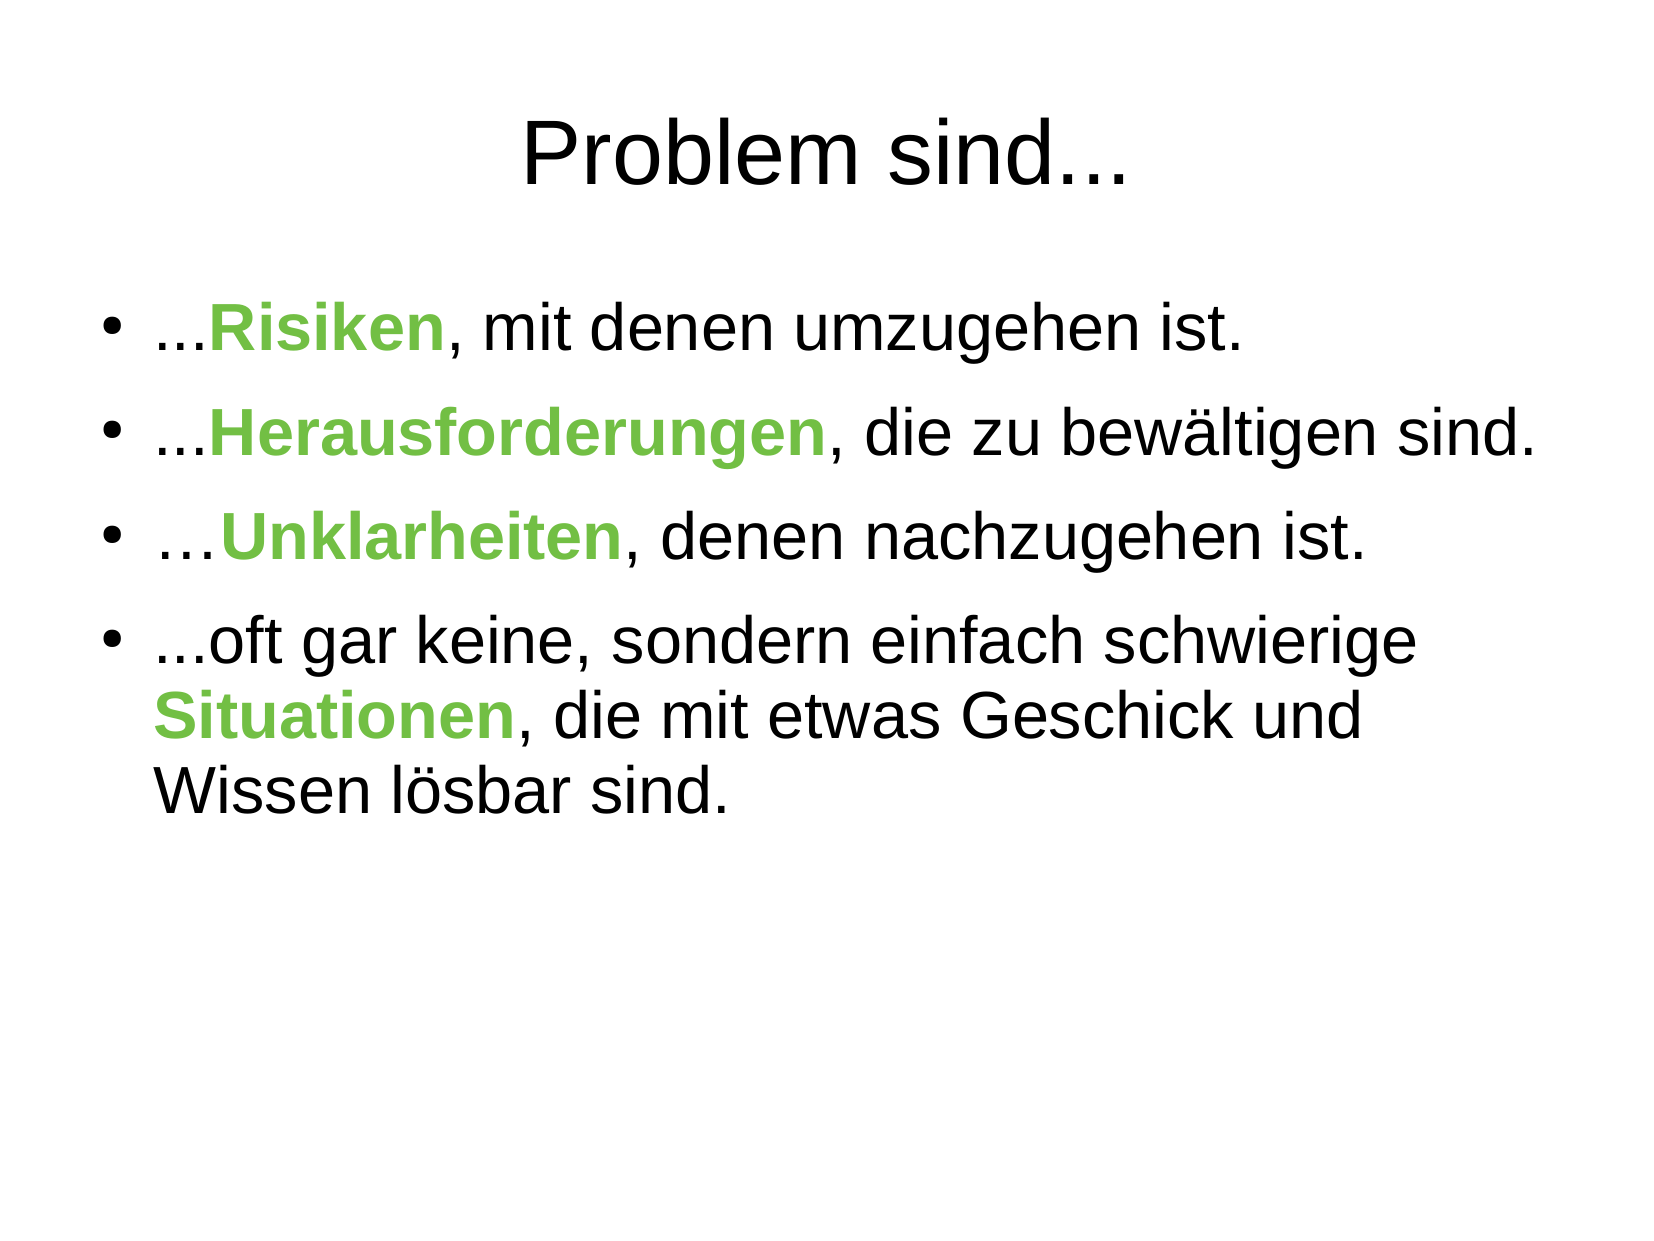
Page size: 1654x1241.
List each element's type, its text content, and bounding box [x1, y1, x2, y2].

list ...Risiken, mit denen umzugehen ist. ...Herausforderungen, die zu bewältigen sind. …Unklarheiten, denen nachzugehen ist. ...oft gar keine, sondern einfach schwierige Situationen, die mit etwas Geschick und Wissen lösbar sind. [82, 290, 1571, 1010]
title Problem sind... [82, 49, 1571, 257]
